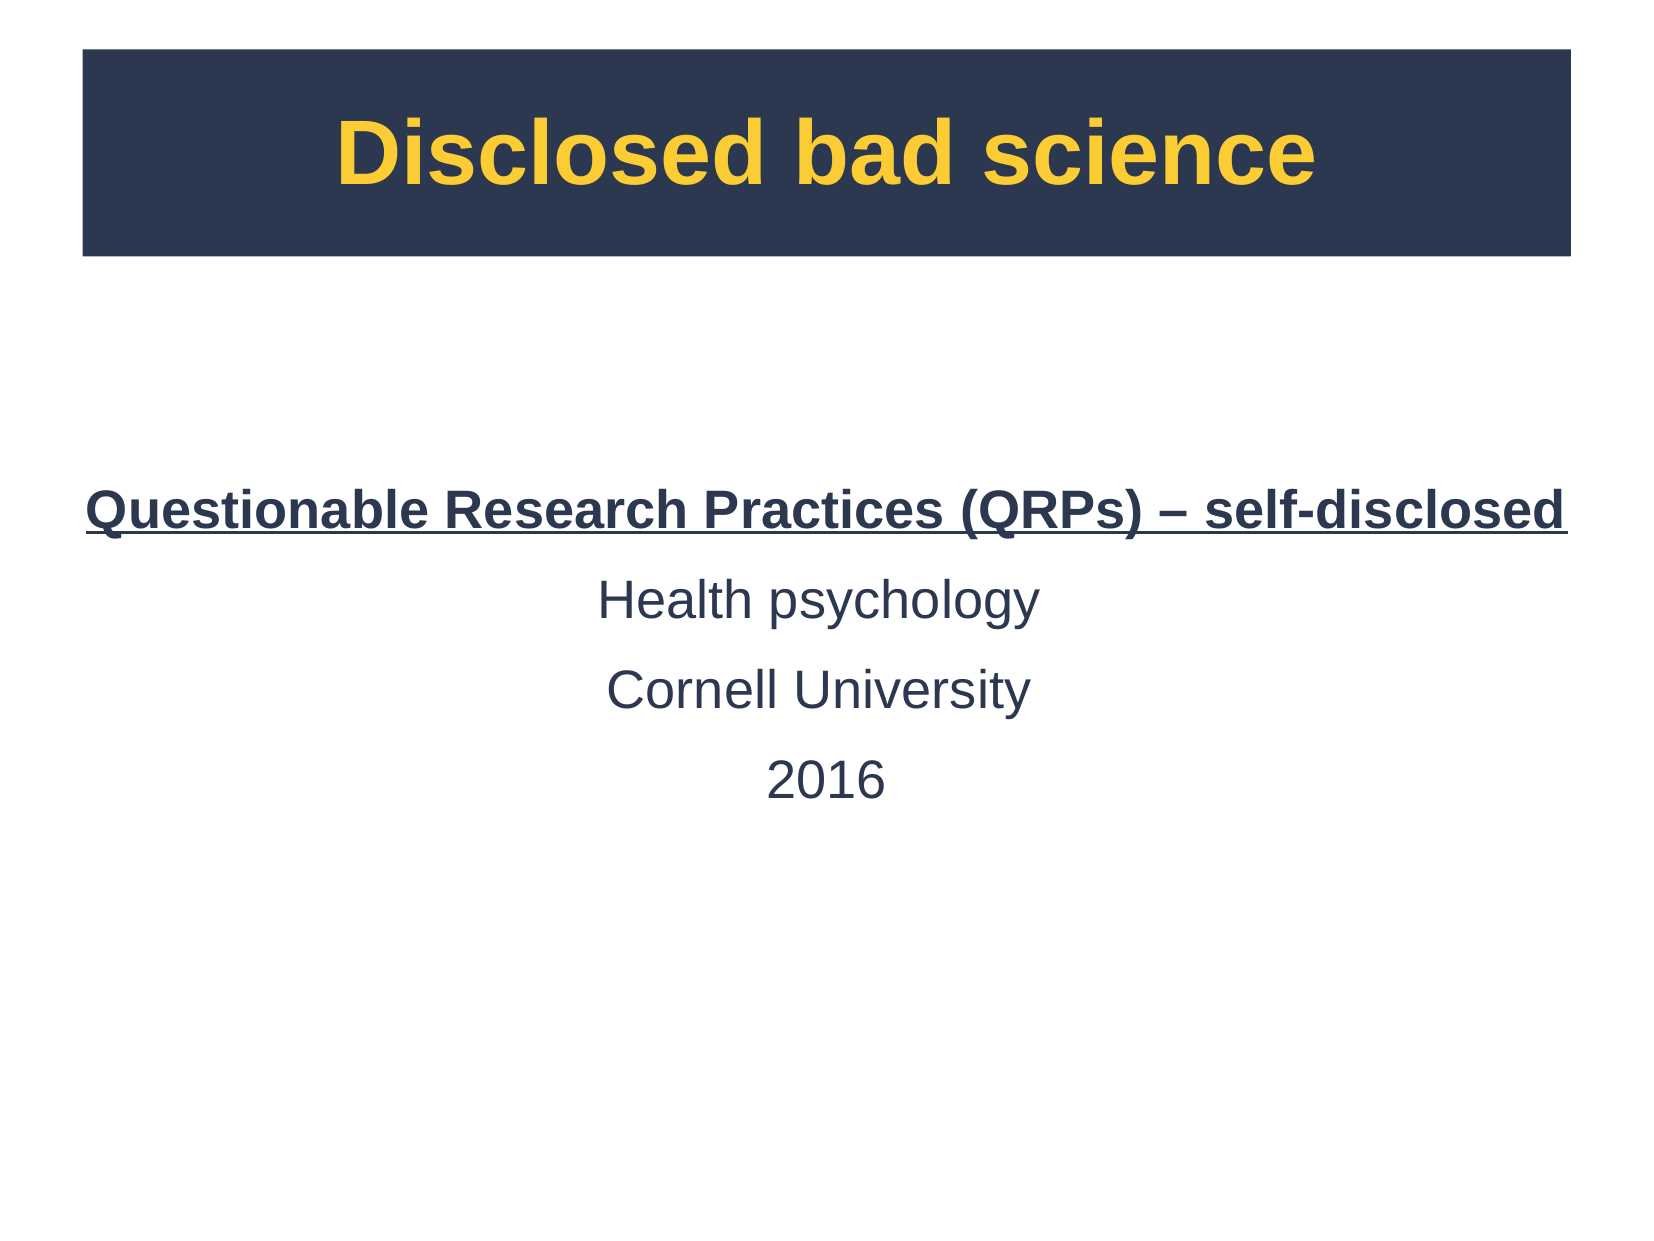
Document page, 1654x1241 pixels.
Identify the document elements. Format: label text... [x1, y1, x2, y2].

text_box [82, 290, 1571, 1010]
title Disclosed bad science [82, 49, 1571, 257]
